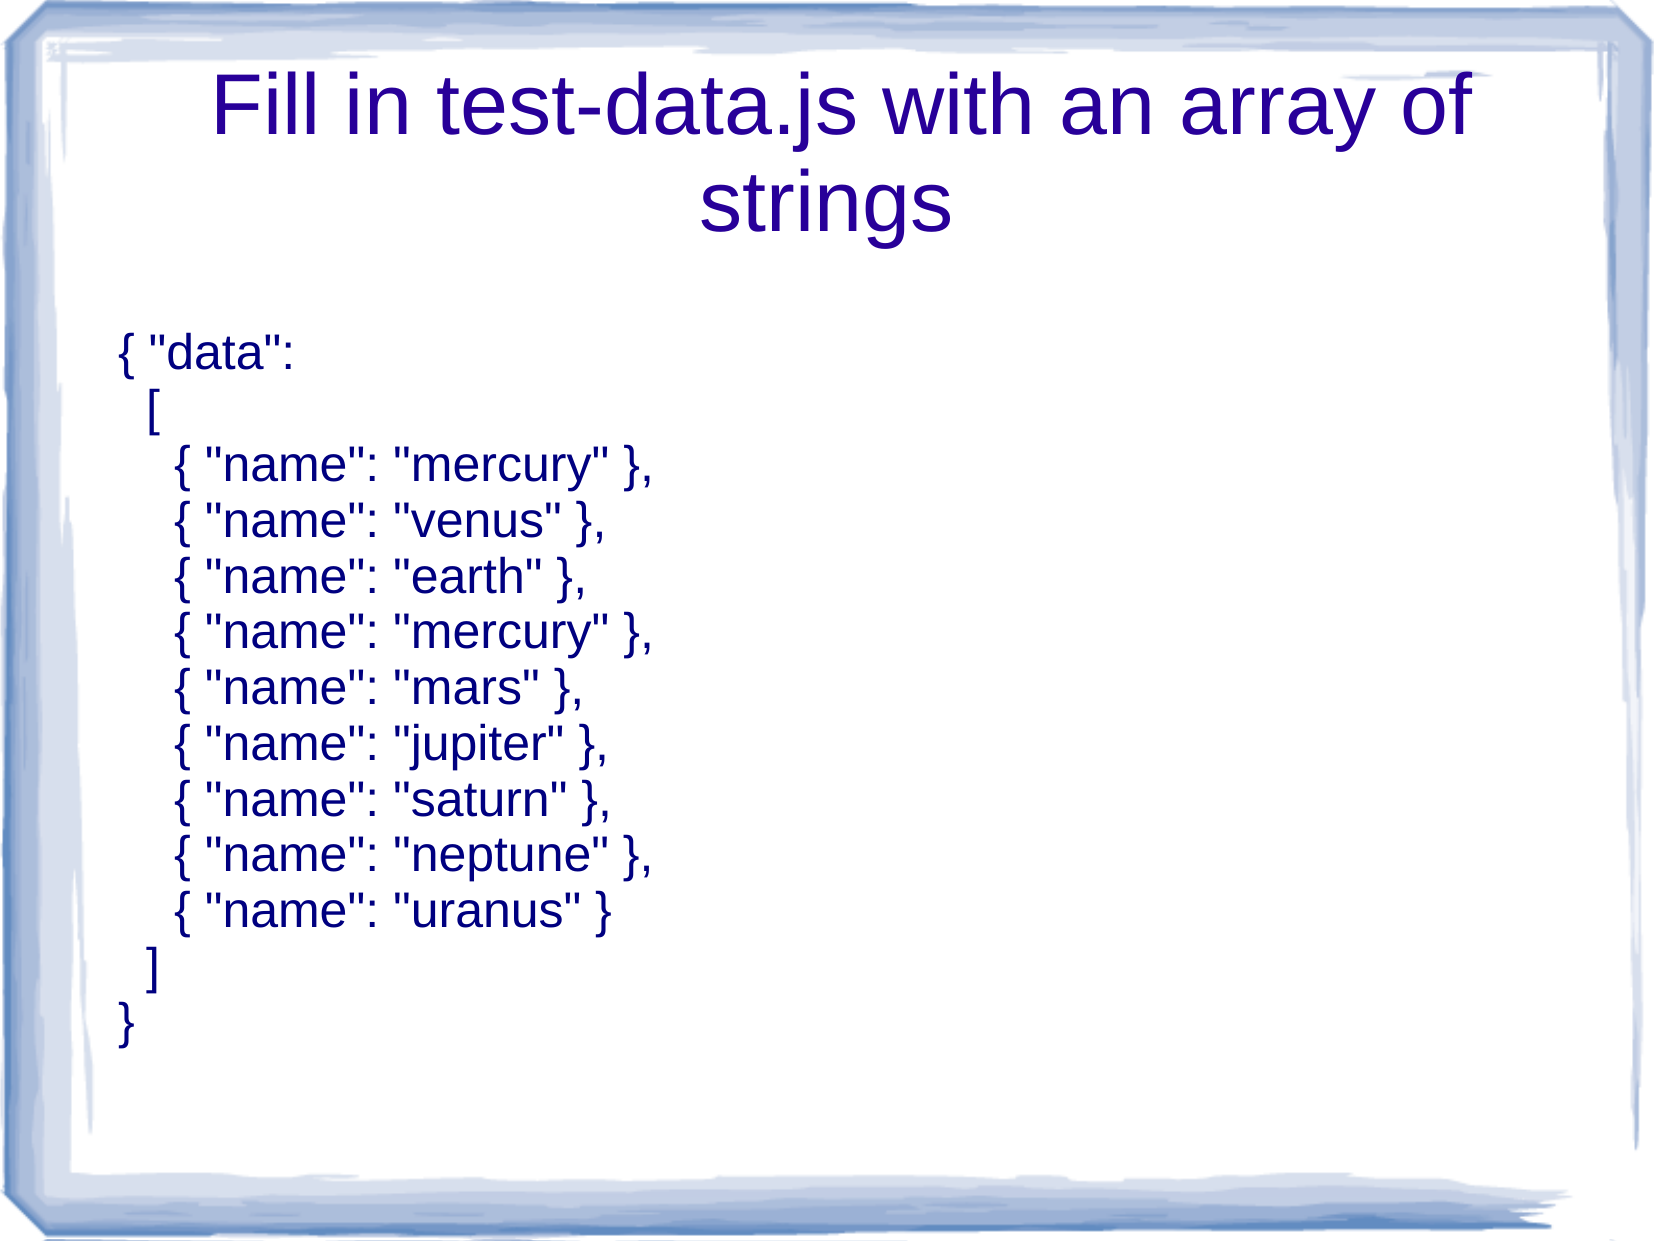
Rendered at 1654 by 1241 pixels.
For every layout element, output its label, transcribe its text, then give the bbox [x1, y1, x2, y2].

title Fill in test-data.js with an array of strings [82, 49, 1571, 257]
picture [0, 0, 1654, 1241]
list { "data": [ { "name": "mercury" }, { "name": "venus" }, { "name": "earth" }, { "name": "mercury" }, { "name": "mars" }, { "name": "jupiter" }, { "name": "saturn" }, { "name": "neptune" }, { "name": "uranus" } ] } [118, 324, 1571, 1106]
